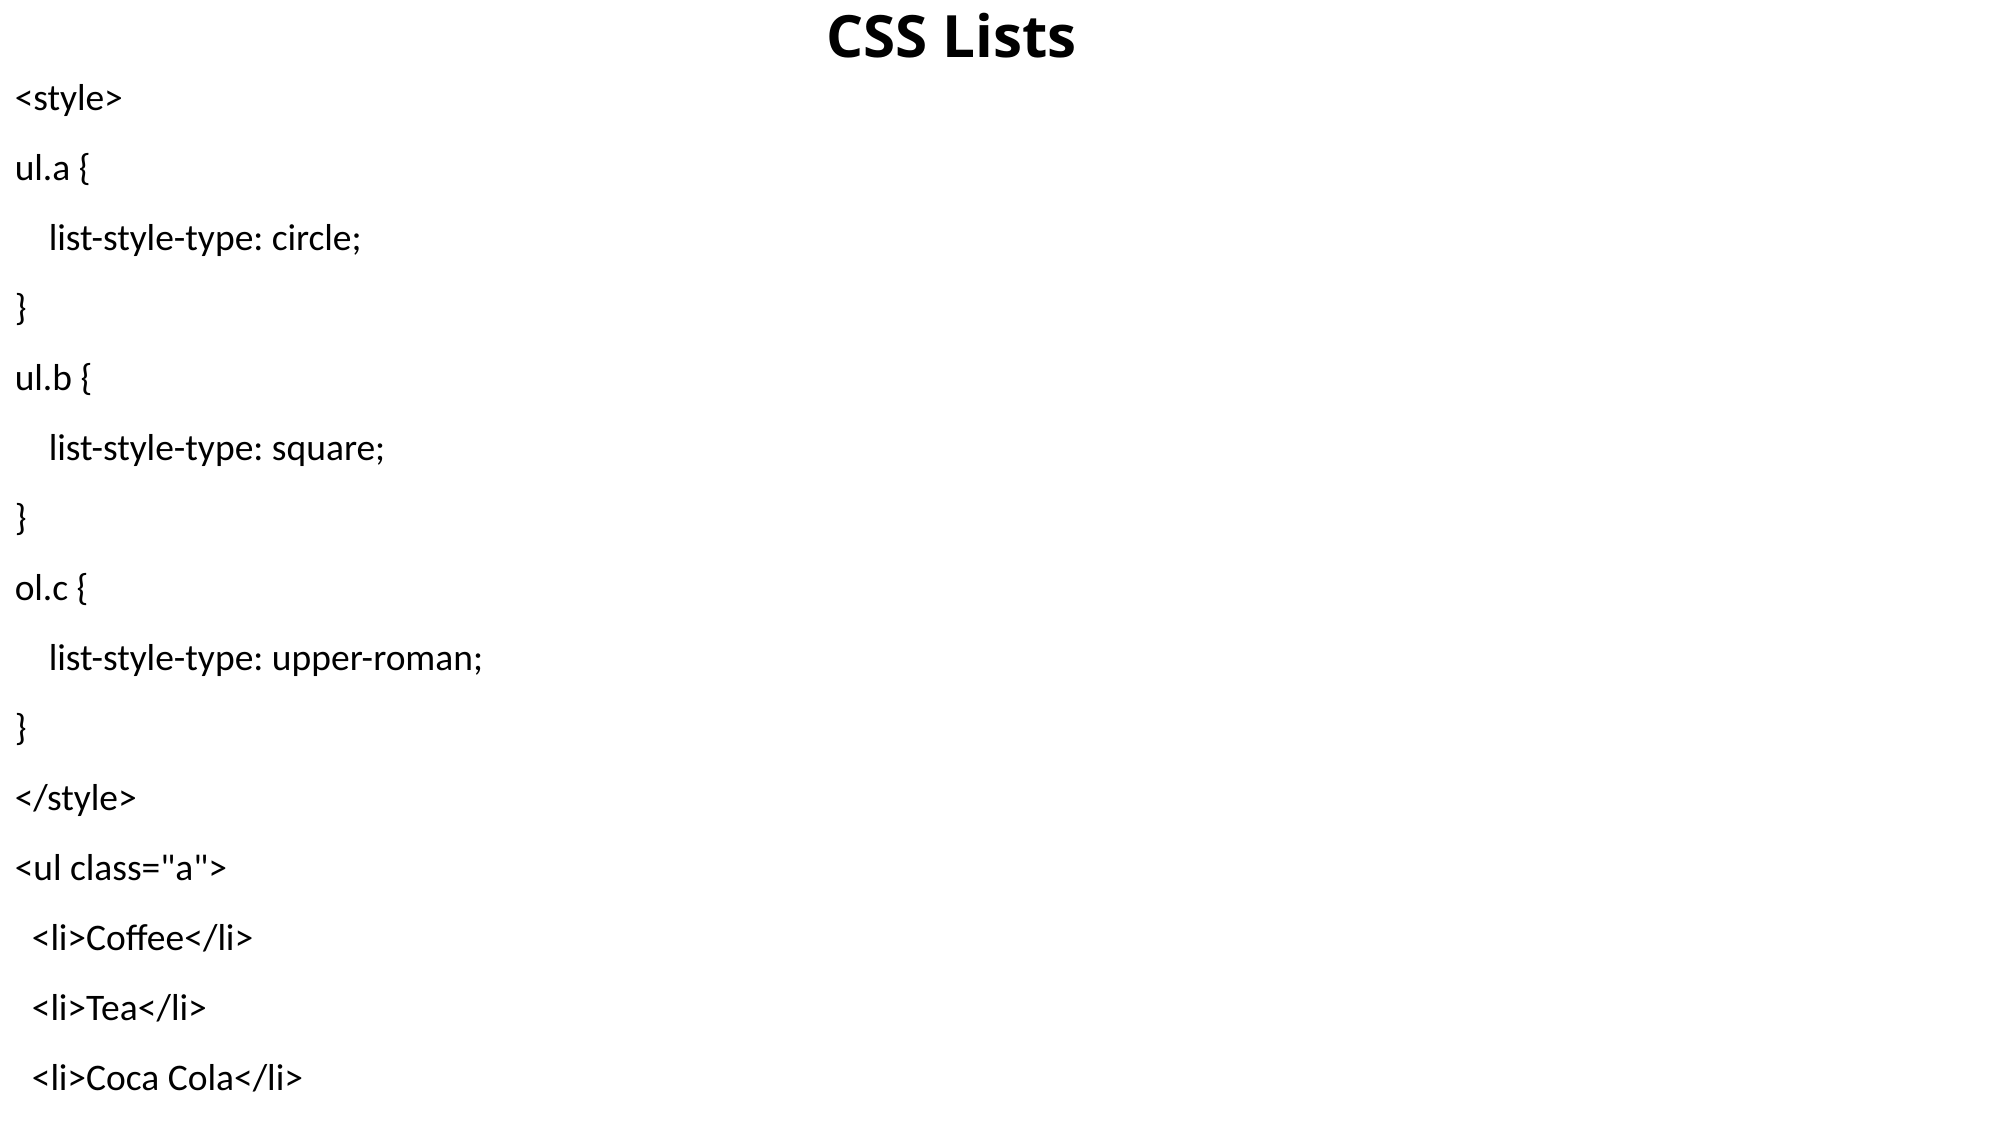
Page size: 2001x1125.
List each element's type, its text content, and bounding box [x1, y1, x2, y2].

list <style> ul.a { list-style-type: circle; } ul.b { list-style-type: square; } ol.c { list-style-type: upper-roman; } </style> <ul class="a"> <li>Coffee</li> <li>Tea</li> <li>Coca Cola</li> </ul> [0, 70, 2000, 1100]
title CSS Lists [247, 0, 1973, 70]
